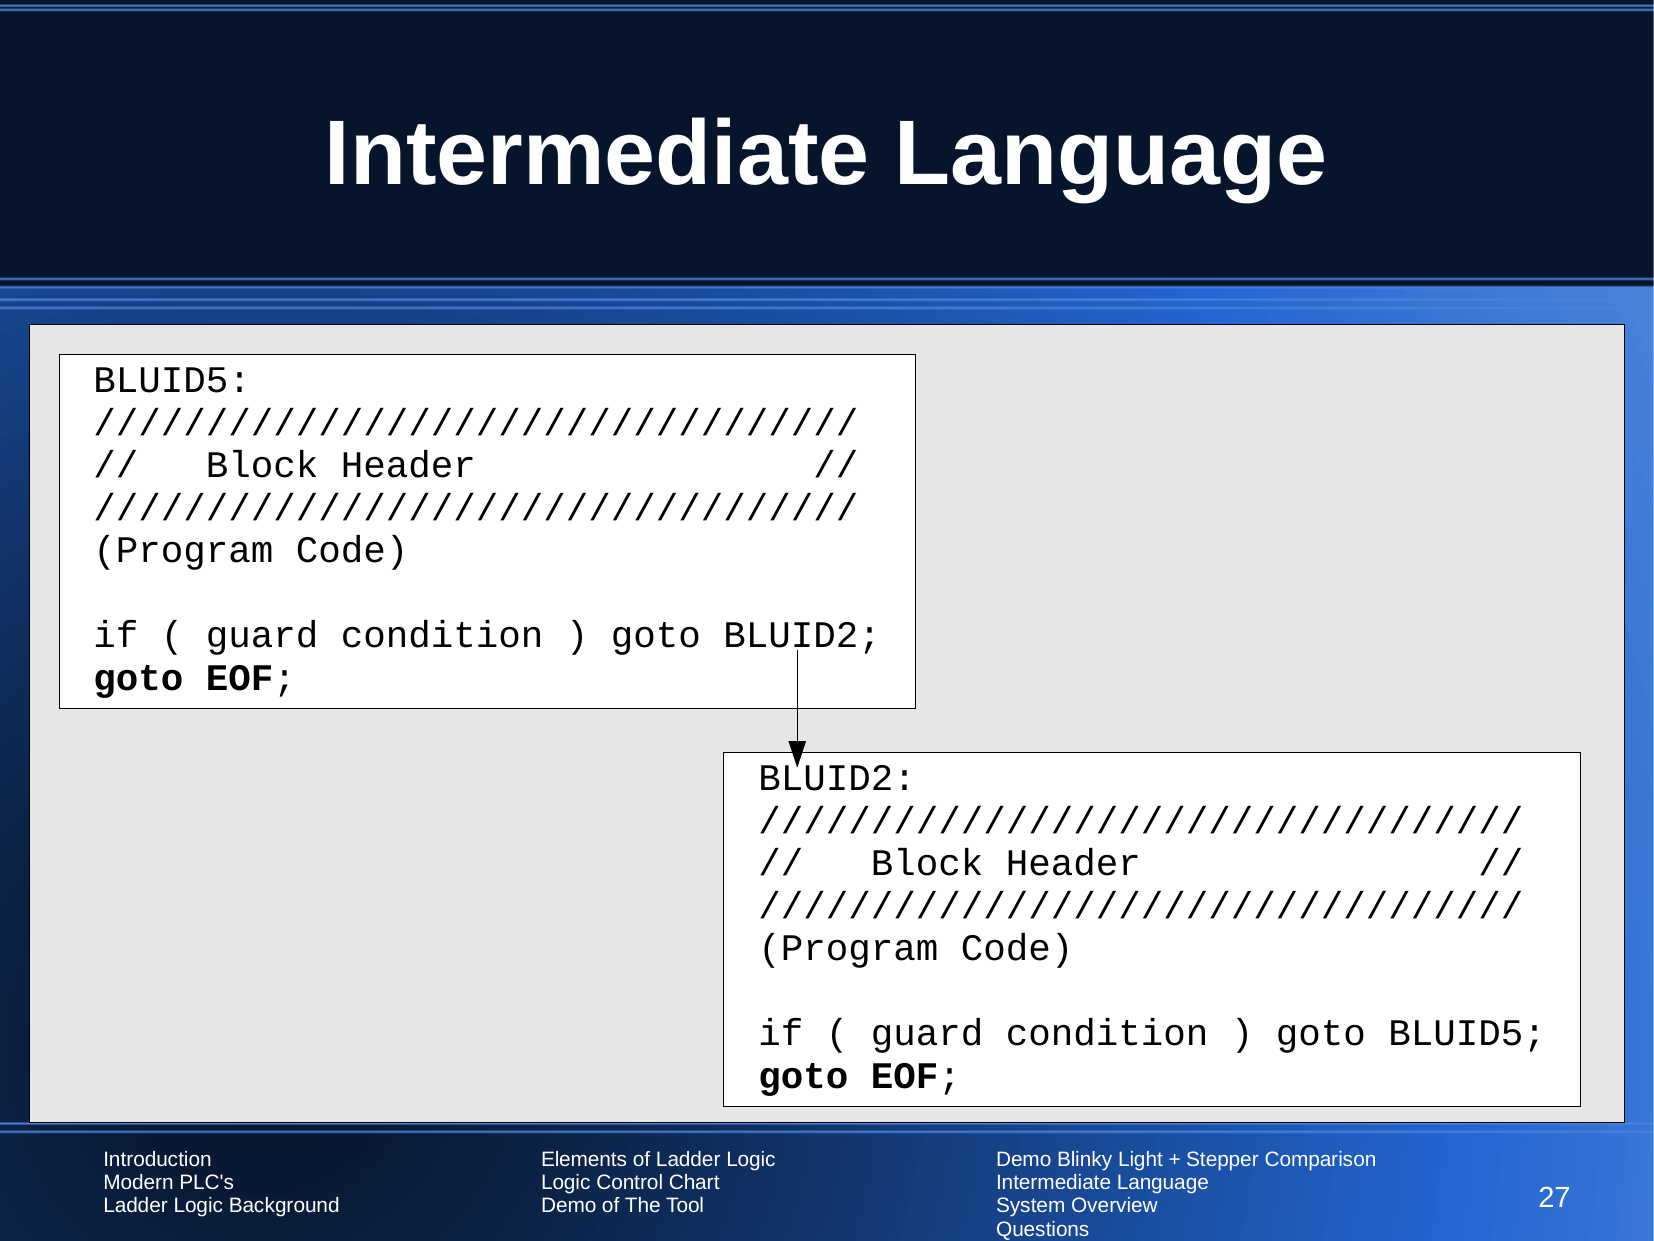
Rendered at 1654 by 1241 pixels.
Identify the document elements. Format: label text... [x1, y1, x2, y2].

text_box BLUID5: ////////////////////////////////// // Block Header // ////////////////////////////////// (Program Code) if ( guard condition ) goto BLUID2; goto EOF; [59, 354, 916, 709]
picture [0, 0, 1654, 1241]
text_box BLUID2: ////////////////////////////////// // Block Header // ////////////////////////////////// (Program Code) if ( guard condition ) goto BLUID5; goto EOF; [723, 752, 1581, 1107]
text_box [29, 324, 1625, 1123]
title Intermediate Language [82, 49, 1571, 257]
